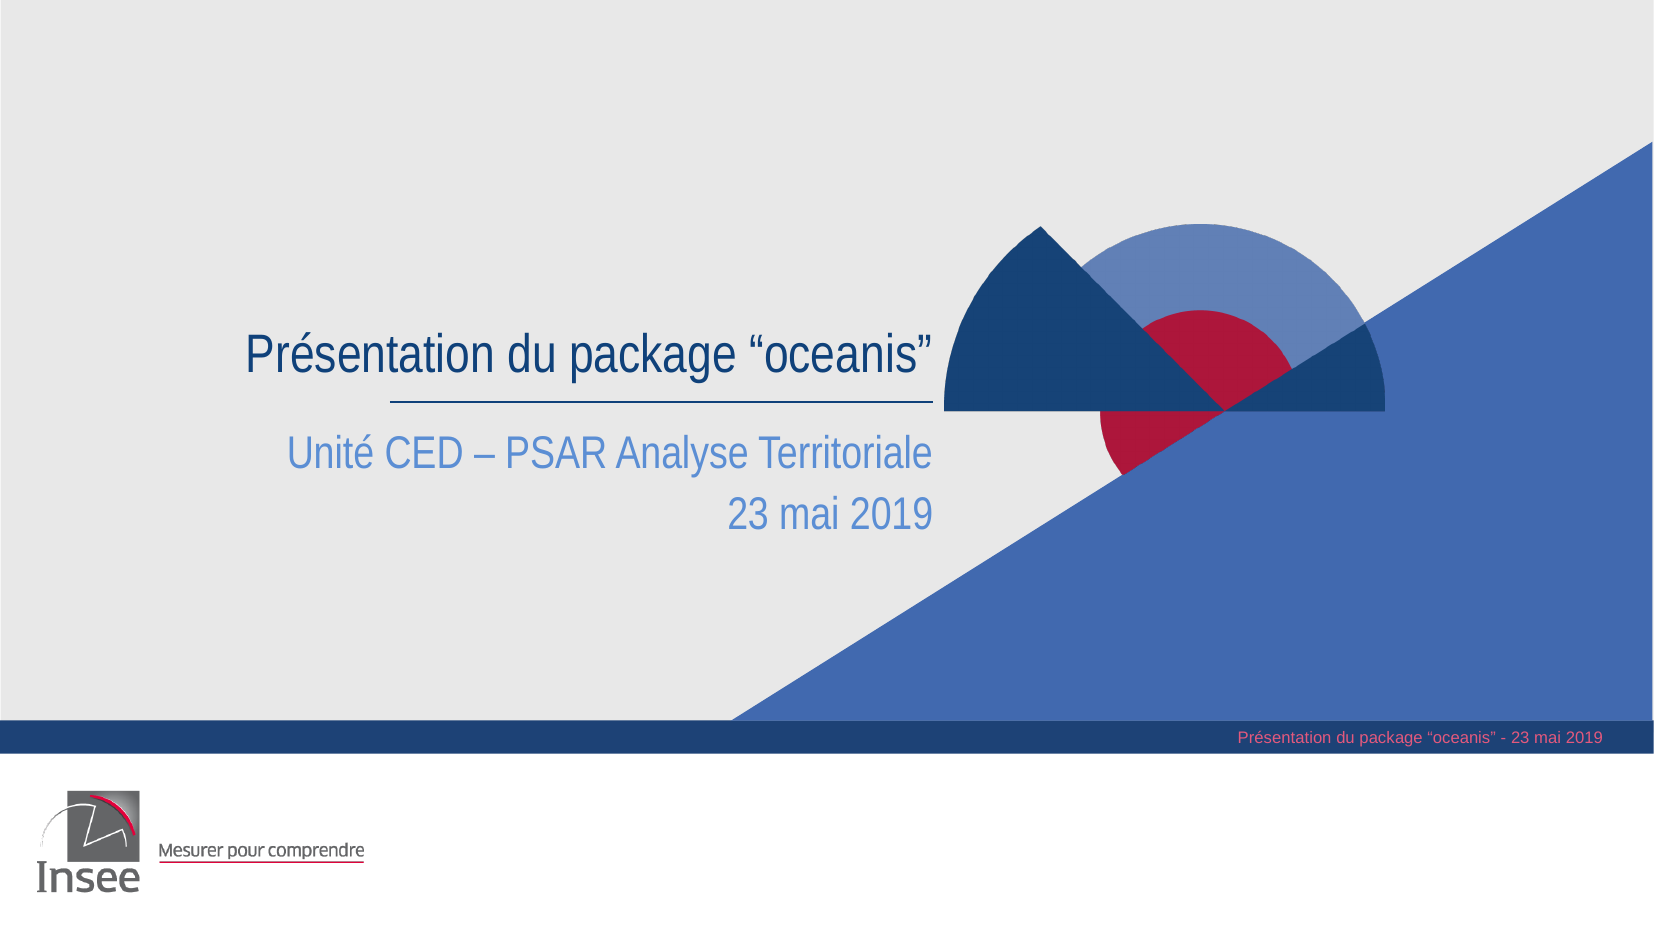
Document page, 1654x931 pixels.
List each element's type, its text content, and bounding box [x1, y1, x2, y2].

picture [31, 755, 364, 897]
picture [944, 224, 1385, 475]
title Présentation du package “oceanis” [129, 236, 934, 384]
text_box Présentation du package “oceanis” - 23 mai 2019 [732, 720, 1619, 755]
list Unité CED – PSAR Analyse Territoriale 23 mai 2019 [129, 418, 934, 656]
